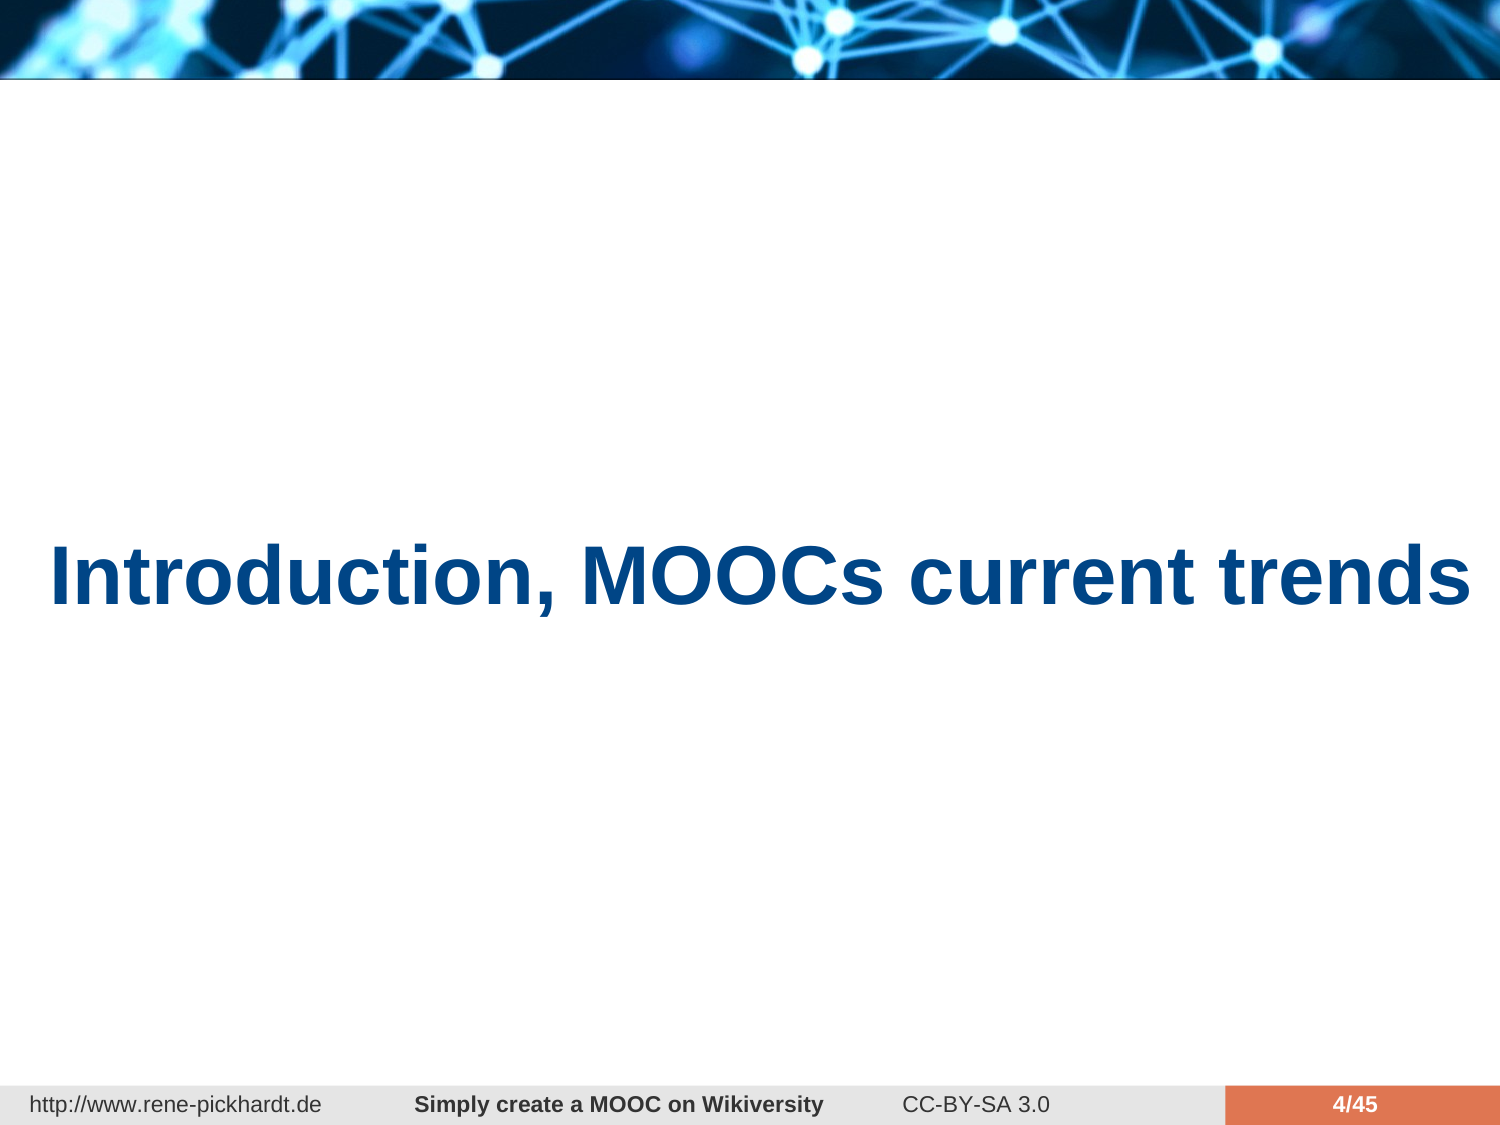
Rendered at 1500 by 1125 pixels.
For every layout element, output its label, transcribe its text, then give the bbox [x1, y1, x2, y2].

title Introduction, MOOCs current trends [23, 112, 1500, 1049]
picture [0, 0, 1500, 80]
